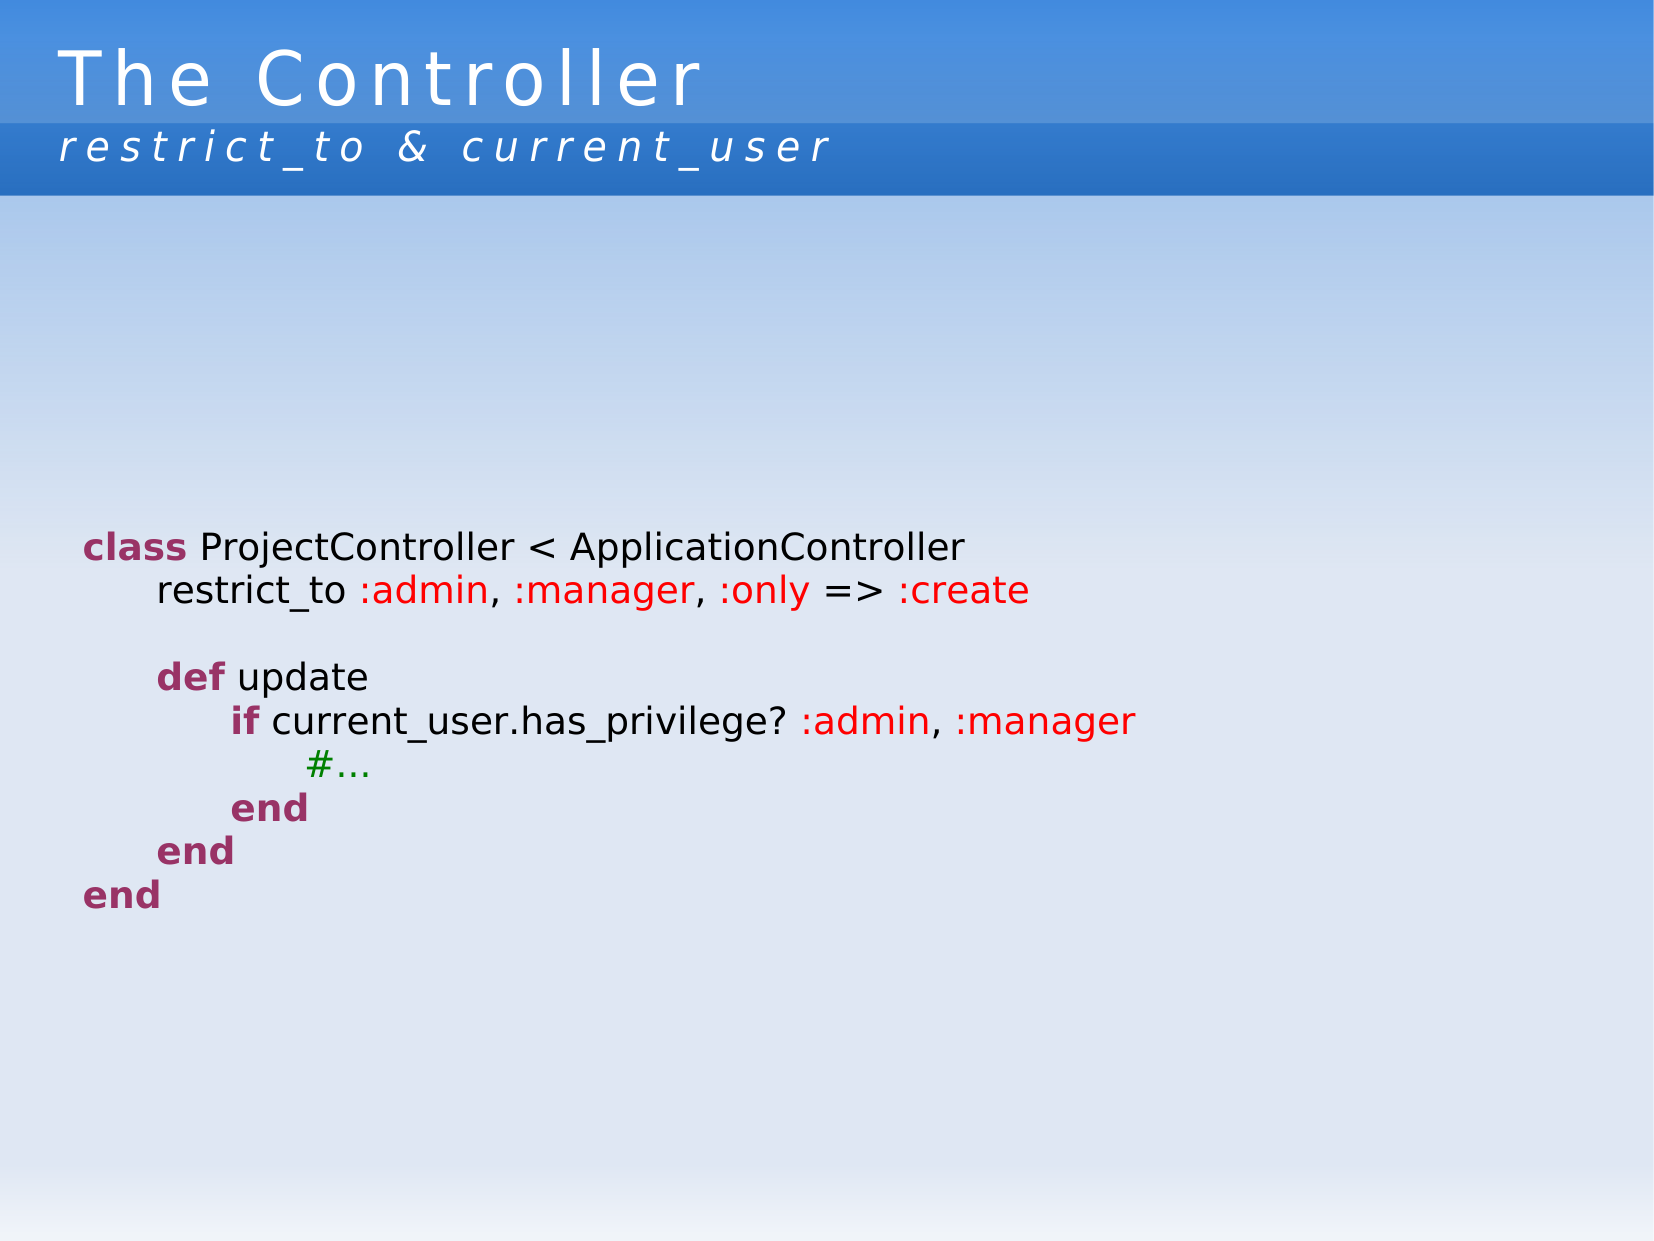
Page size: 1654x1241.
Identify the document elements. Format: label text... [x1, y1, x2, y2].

title The Controller restrict_to & current_user [59, 35, 1576, 172]
subtitle class ProjectController < ApplicationController restrict_to :admin, :manager, :only => :create def update if current_user.has_privilege? :admin, :manager #... end end end [82, 297, 1571, 1102]
picture [0, 0, 1654, 1241]
